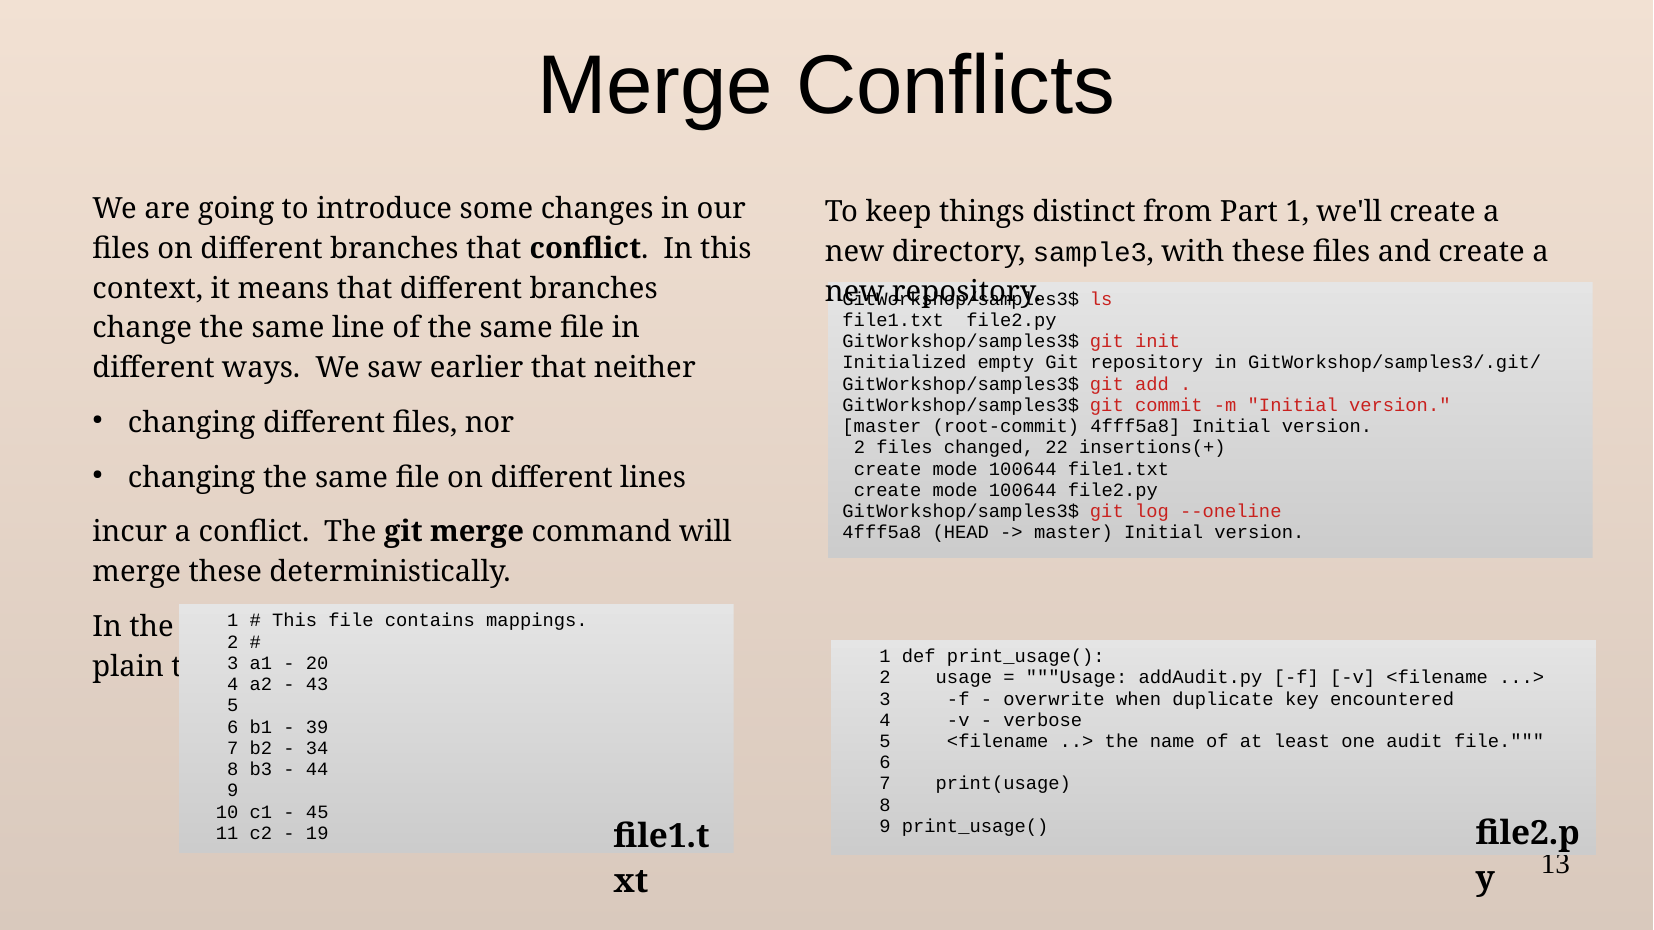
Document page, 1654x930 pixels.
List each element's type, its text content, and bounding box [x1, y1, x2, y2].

text_box 1 def print_usage(): 2 usage = """Usage: addAudit.py [-f] [-v] <filename ...> 3 -f - overwrite when duplicate key encountered 4 -v - verbose 5 <filename ..> the name of at least one audit file.""" 6 7 print(usage) 8 9 print_usage() [830, 639, 1596, 855]
text_box To keep things distinct from Part 1, we'll create a new directory, sample3, with these files and create a new repository. [810, 183, 1576, 265]
title Merge Conflicts [82, 19, 1571, 151]
text_box file1.txt [598, 804, 734, 858]
text_box GitWorkshop/samples3$ ls file1.txt file2.py GitWorkshop/samples3$ git init Initialized empty Git repository in GitWorkshop/samples3/.git/ GitWorkshop/samples3$ git add . GitWorkshop/samples3$ git commit -m "Initial version." [master (root-commit) 4fff5a8] Initial version. 2 files changed, 22 insertions(+) create mode 100644 file1.txt create mode 100644 file2.py GitWorkshop/samples3$ git log --oneline 4fff5a8 (HEAD -> master) Initial version. [827, 282, 1593, 558]
text_box We are going to introduce some changes in our files on different branches that conflict. In this context, it means that different branches change the same line of the same file in different ways. We saw earlier that neither changing different files, nor changing the same file on different lines incur a conflict. The git merge command will merge these deterministically. In the following exercise we edit two files: a plain text file and a small Python program. [77, 180, 768, 586]
text_box file2.py [1460, 801, 1596, 855]
text_box 1 # This file contains mappings. 2 # 3 a1 - 20 4 a2 - 43 5 6 b1 - 39 7 b2 - 34 8 b3 - 44 9 10 c1 - 45 11 c2 - 19 [178, 603, 734, 853]
